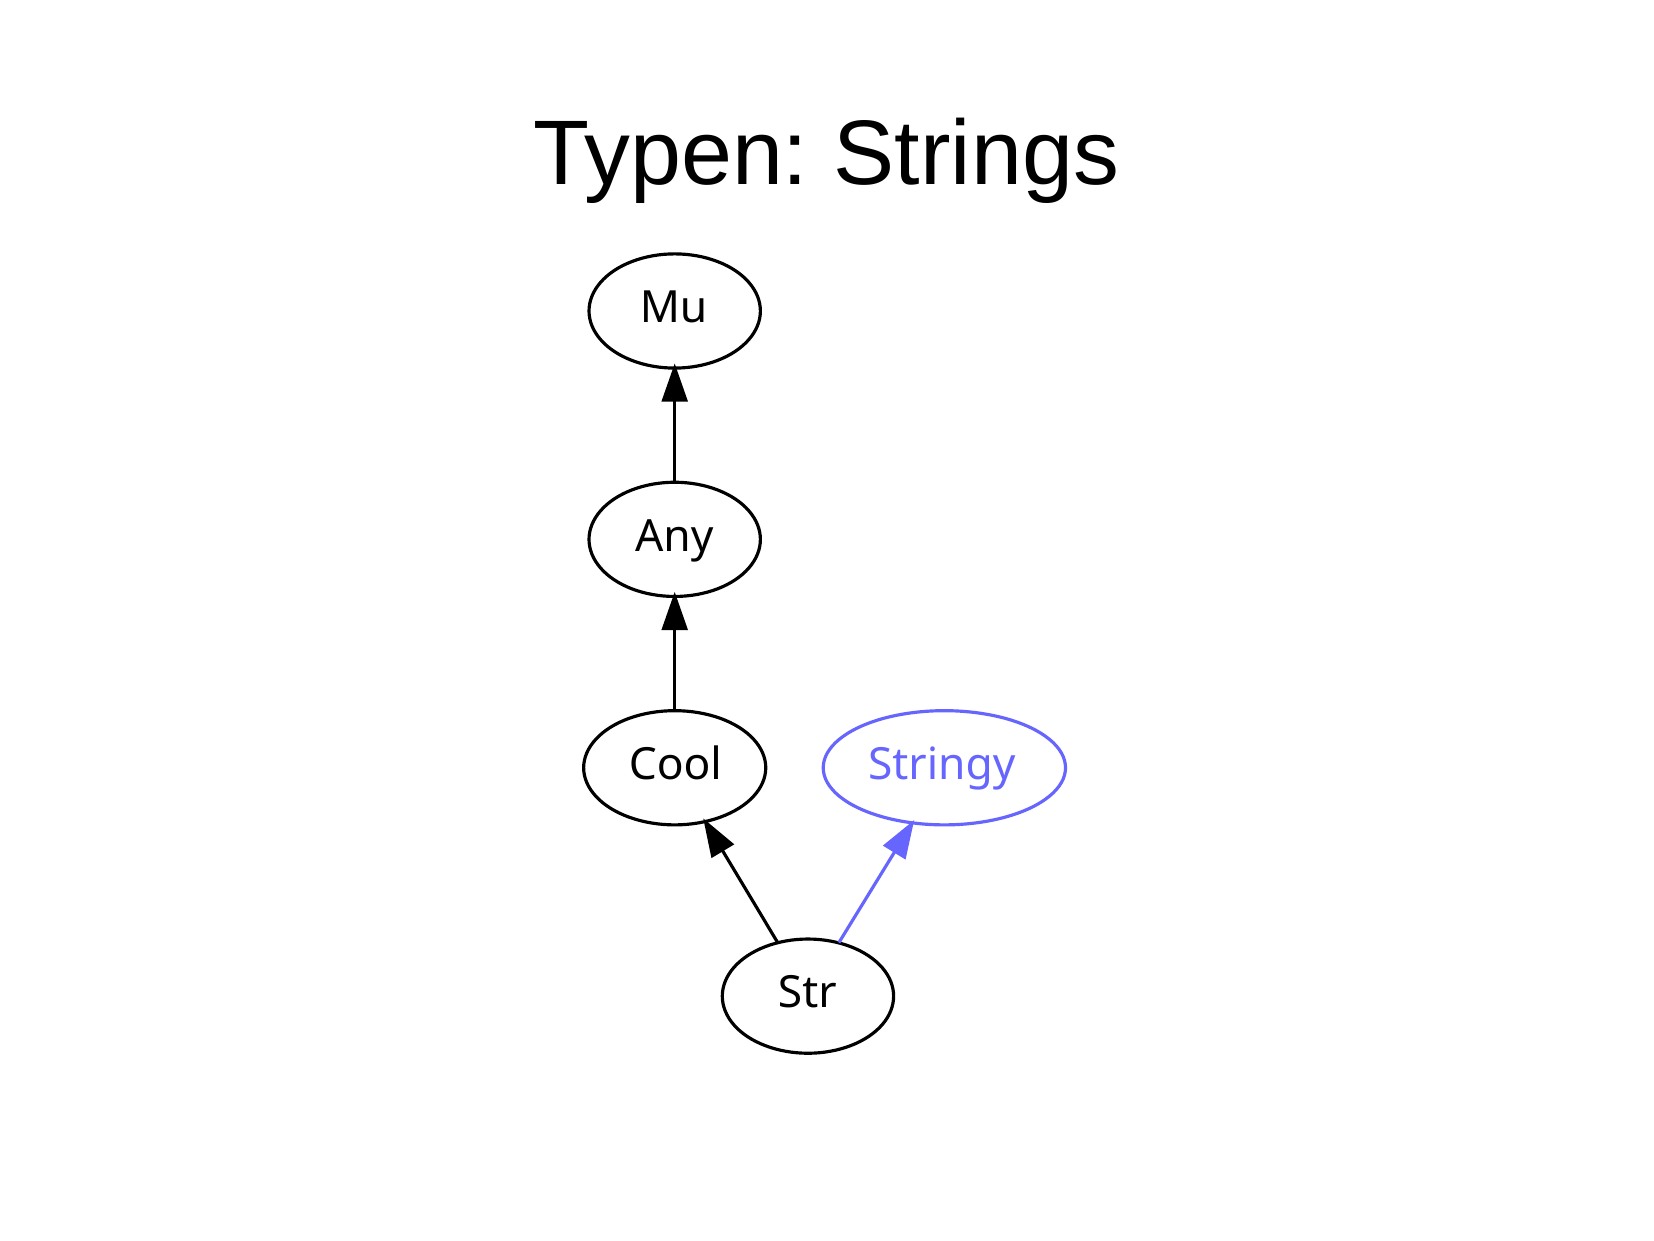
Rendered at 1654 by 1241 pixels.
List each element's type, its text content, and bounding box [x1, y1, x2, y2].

picture [570, 240, 1081, 1068]
title Typen: Strings [82, 49, 1571, 257]
